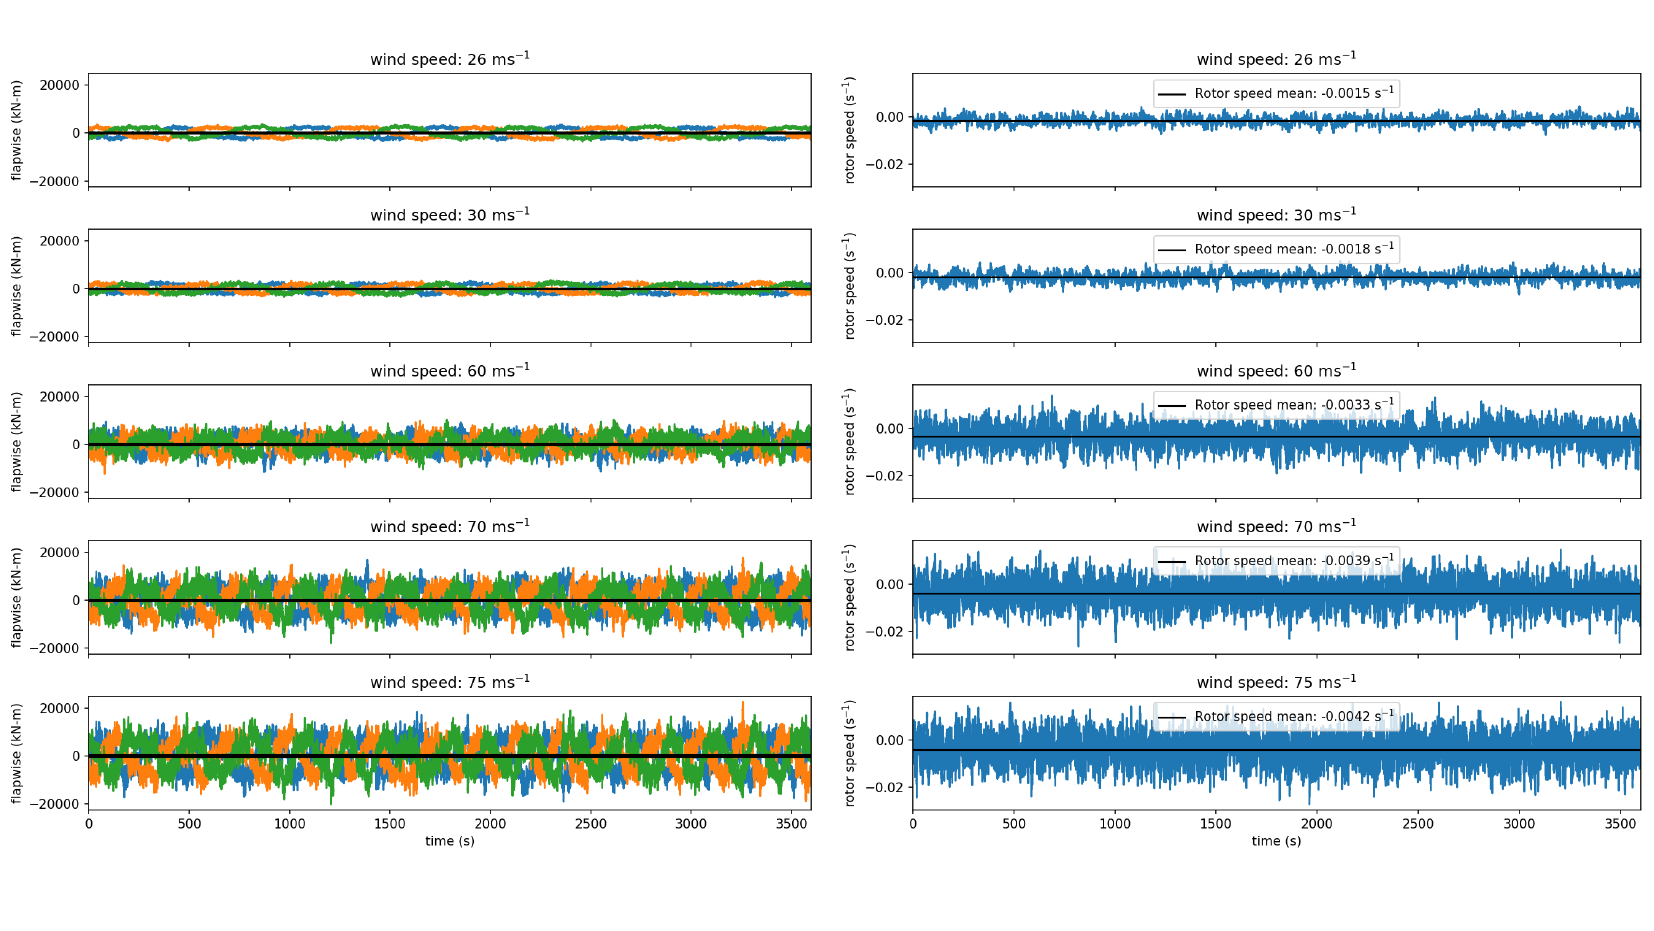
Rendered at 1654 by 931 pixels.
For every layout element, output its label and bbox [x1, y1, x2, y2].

picture [0, 35, 825, 863]
picture [826, 35, 1654, 863]
